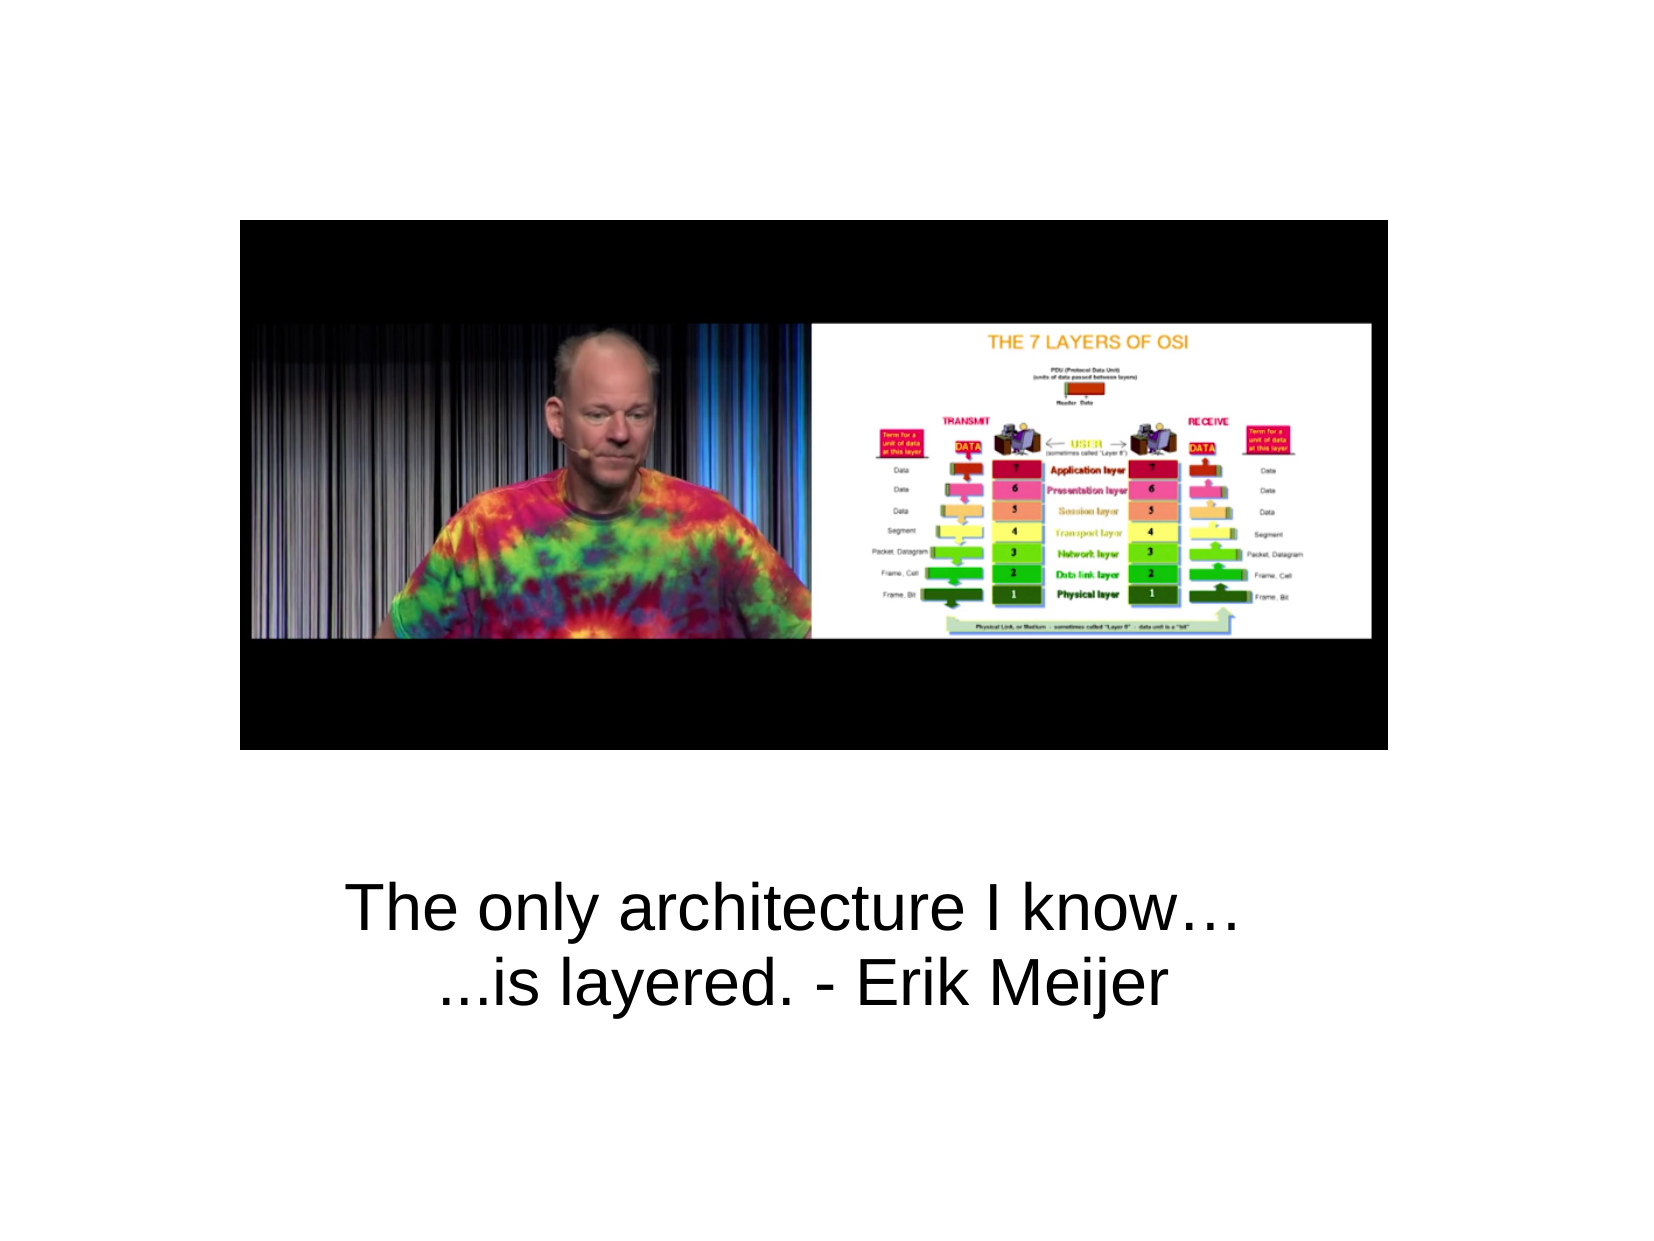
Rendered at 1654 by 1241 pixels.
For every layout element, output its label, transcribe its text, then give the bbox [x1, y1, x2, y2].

picture [240, 220, 1388, 751]
subtitle The only architecture I know… ...is layered. - Erik Meijer [60, 465, 1549, 1241]
